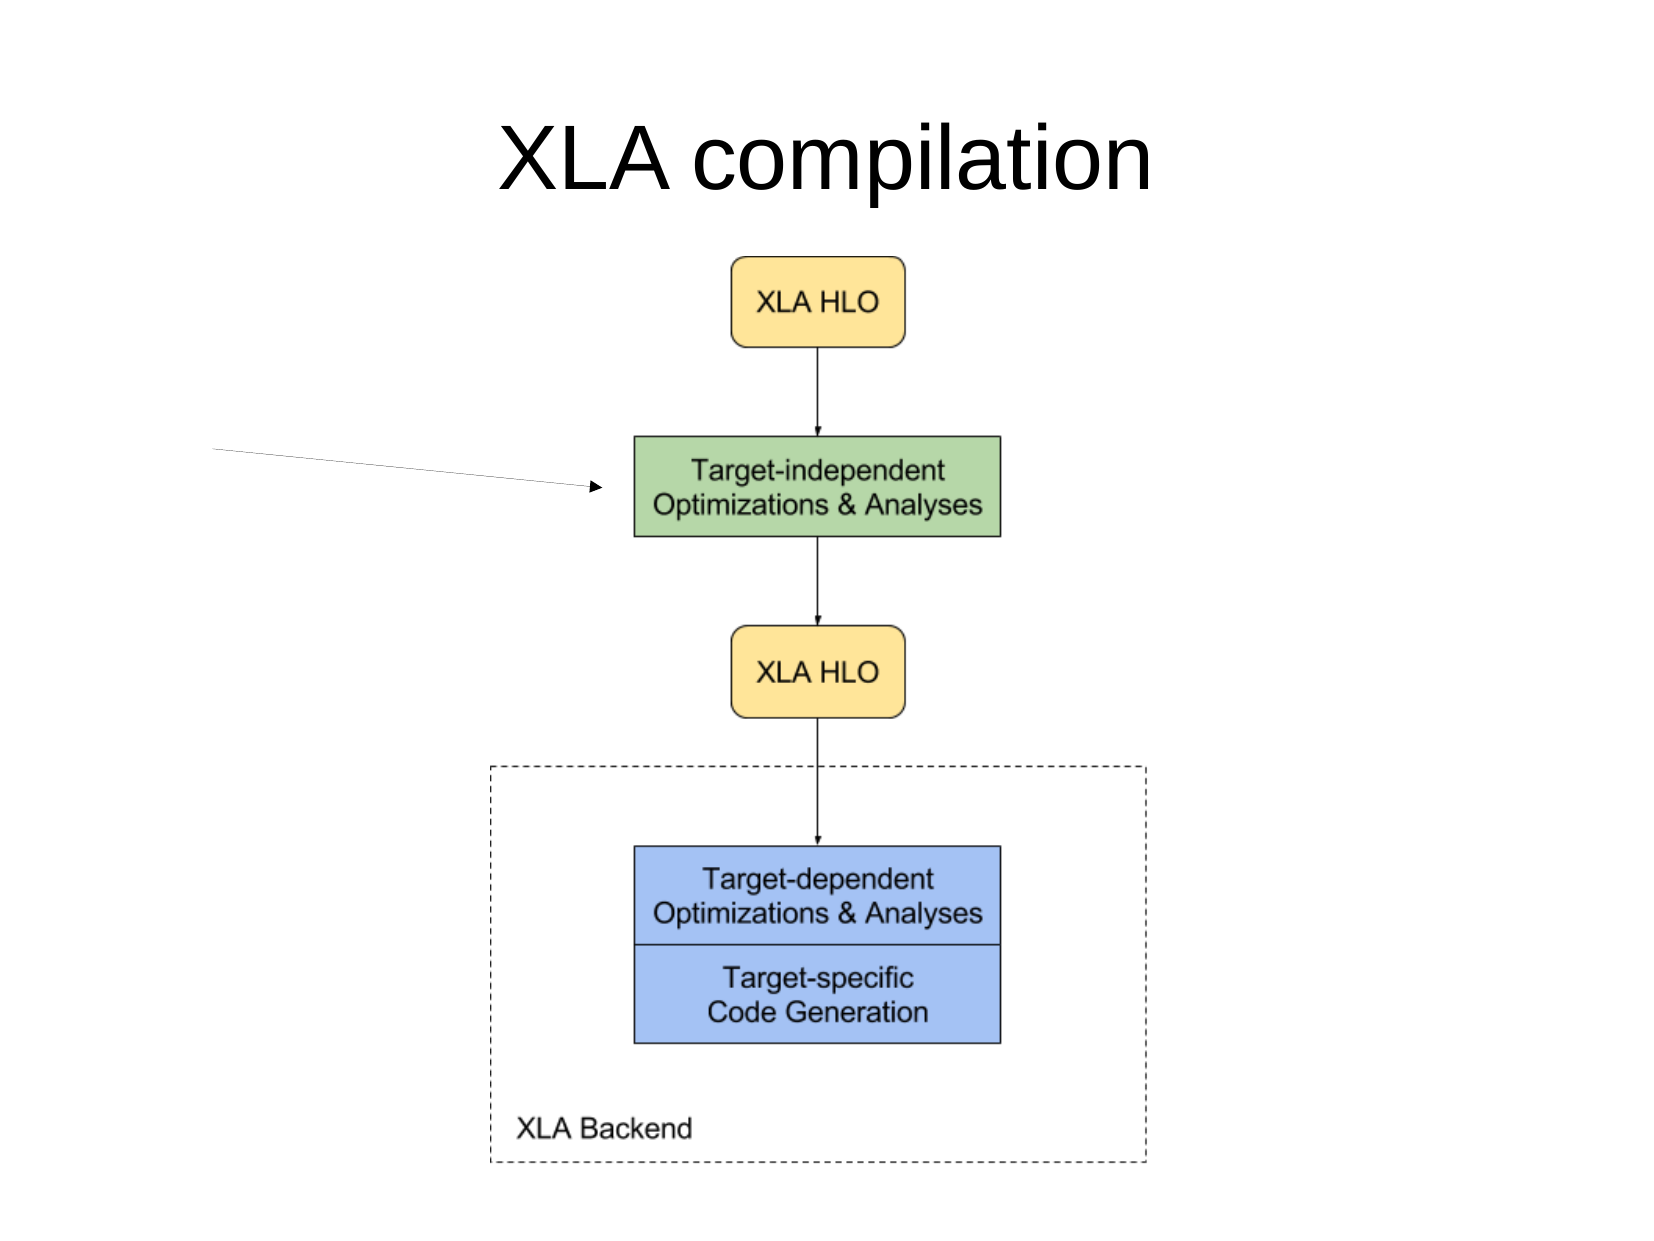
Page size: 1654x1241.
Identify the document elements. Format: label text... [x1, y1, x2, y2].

picture [490, 256, 1158, 1171]
text_box XLA compilation [82, 49, 1571, 257]
